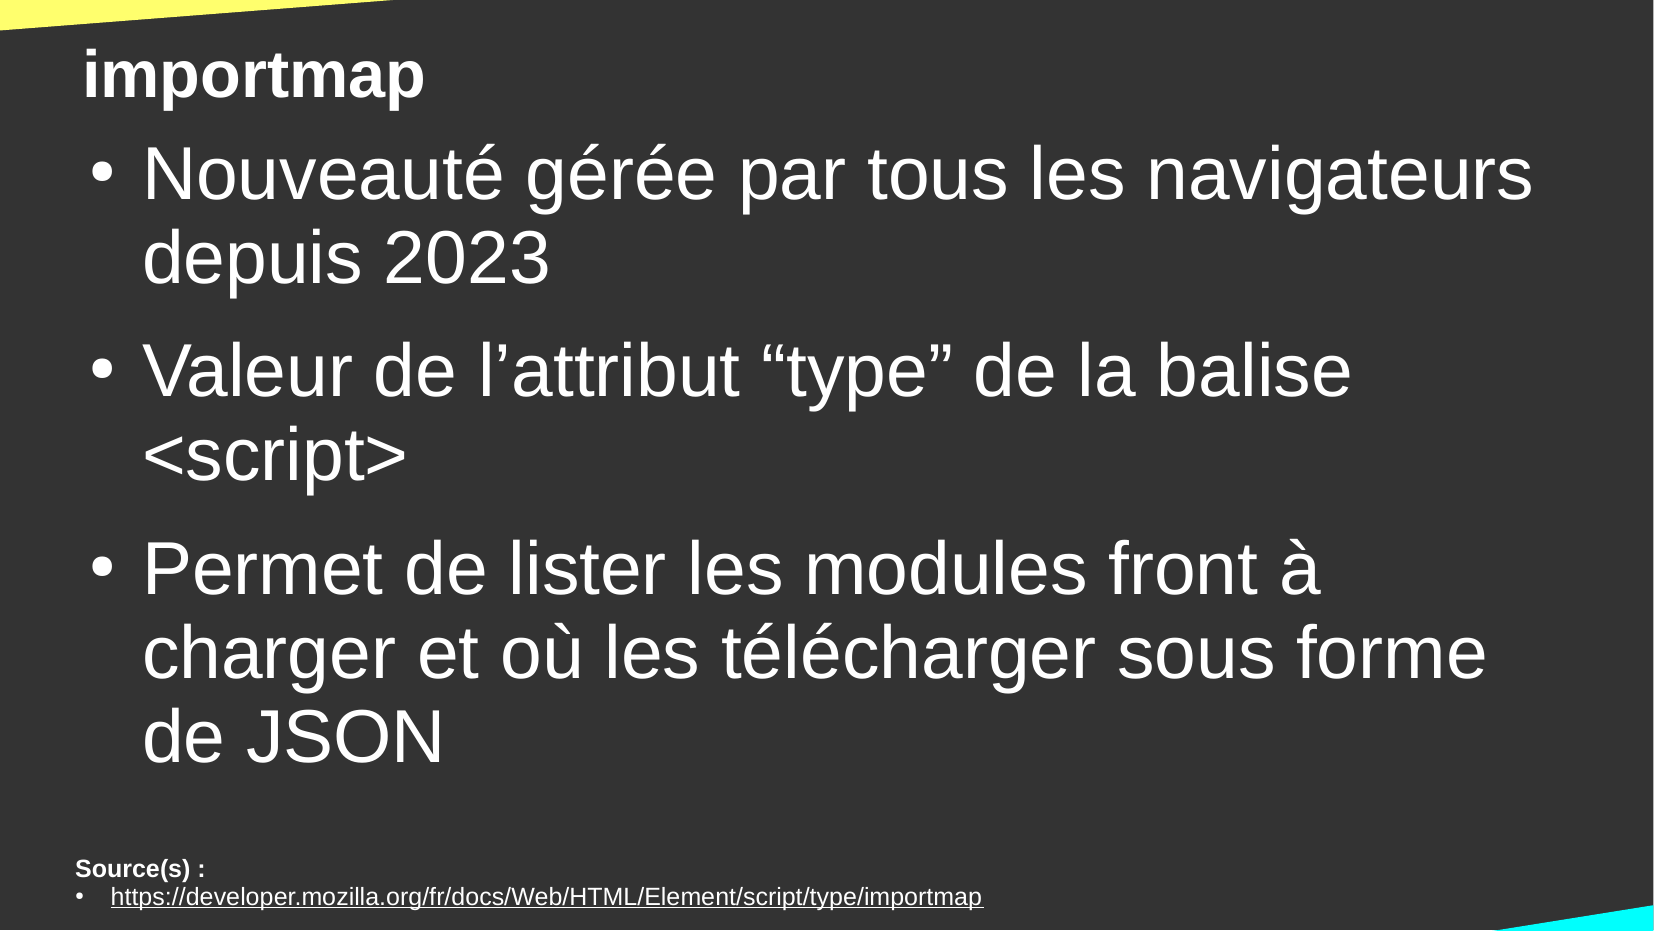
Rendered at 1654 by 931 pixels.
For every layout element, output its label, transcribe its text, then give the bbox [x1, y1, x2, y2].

title importmap [82, 37, 792, 115]
text_box [1492, 905, 1654, 931]
text_box [0, 0, 393, 31]
list Nouveauté gérée par tous les navigateurs depuis 2023 Valeur de l’attribut “type” de la balise <script> Permet de lister les modules front à charger et où les télécharger sous forme de JSON [71, 131, 1550, 811]
text_box Source(s) : https://developer.mozilla.org/fr/docs/Web/HTML/Element/script/type/importmap [60, 809, 1546, 919]
